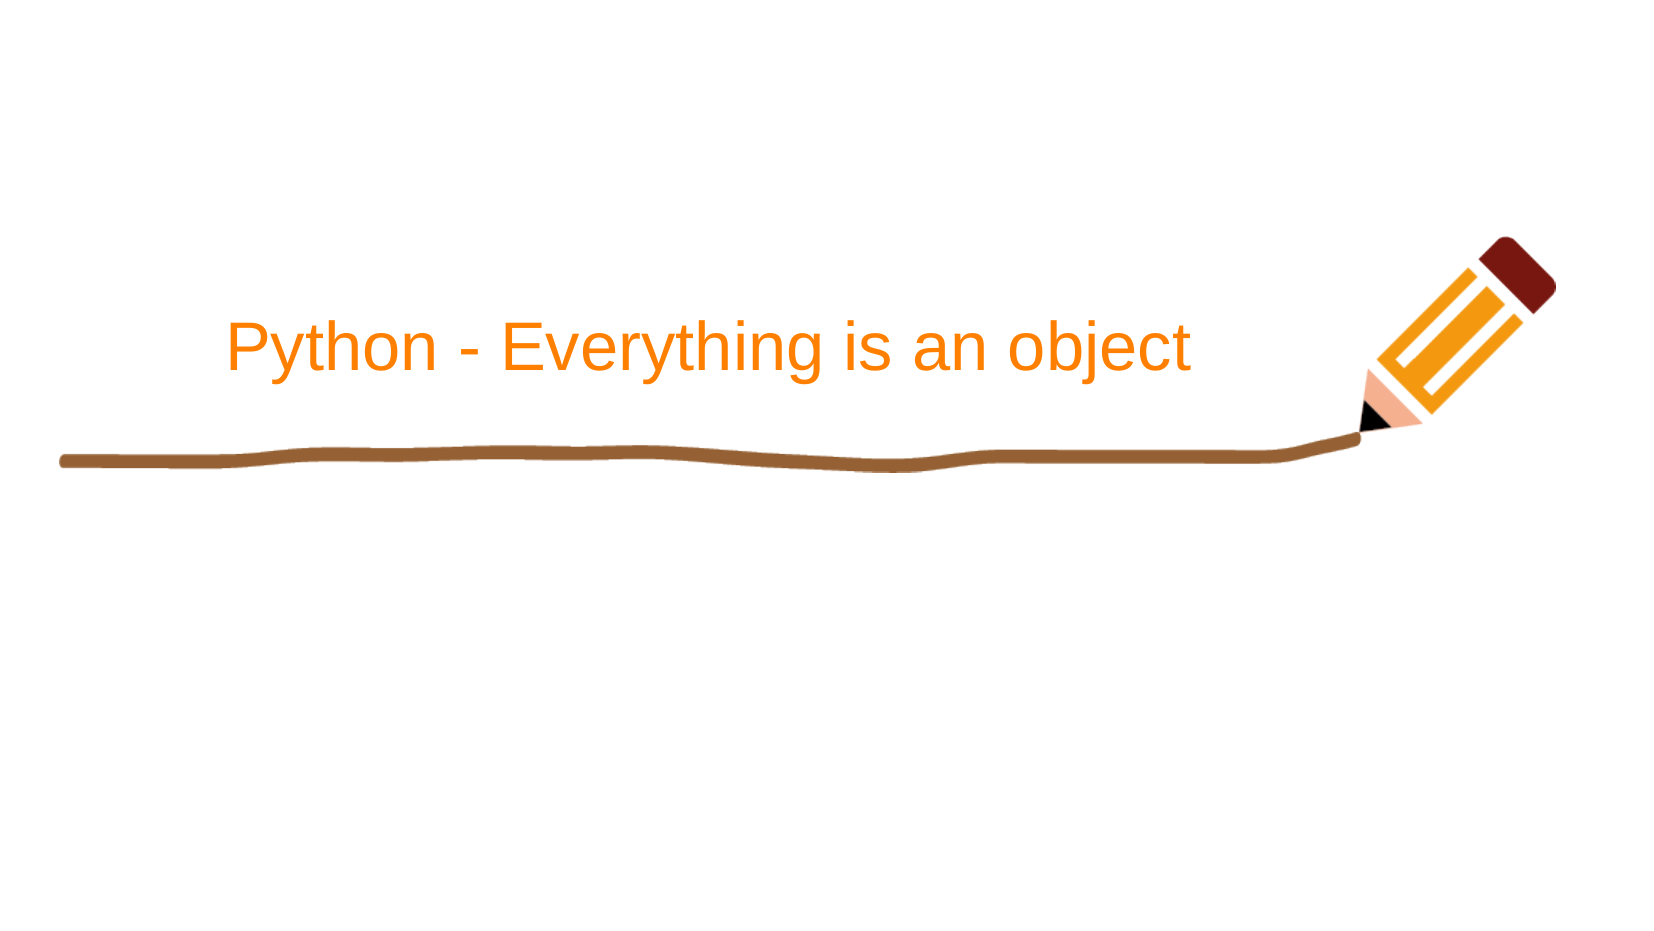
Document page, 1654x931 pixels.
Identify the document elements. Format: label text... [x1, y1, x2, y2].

picture [59, 236, 1556, 473]
title Python - Everything is an object [88, 265, 1329, 429]
